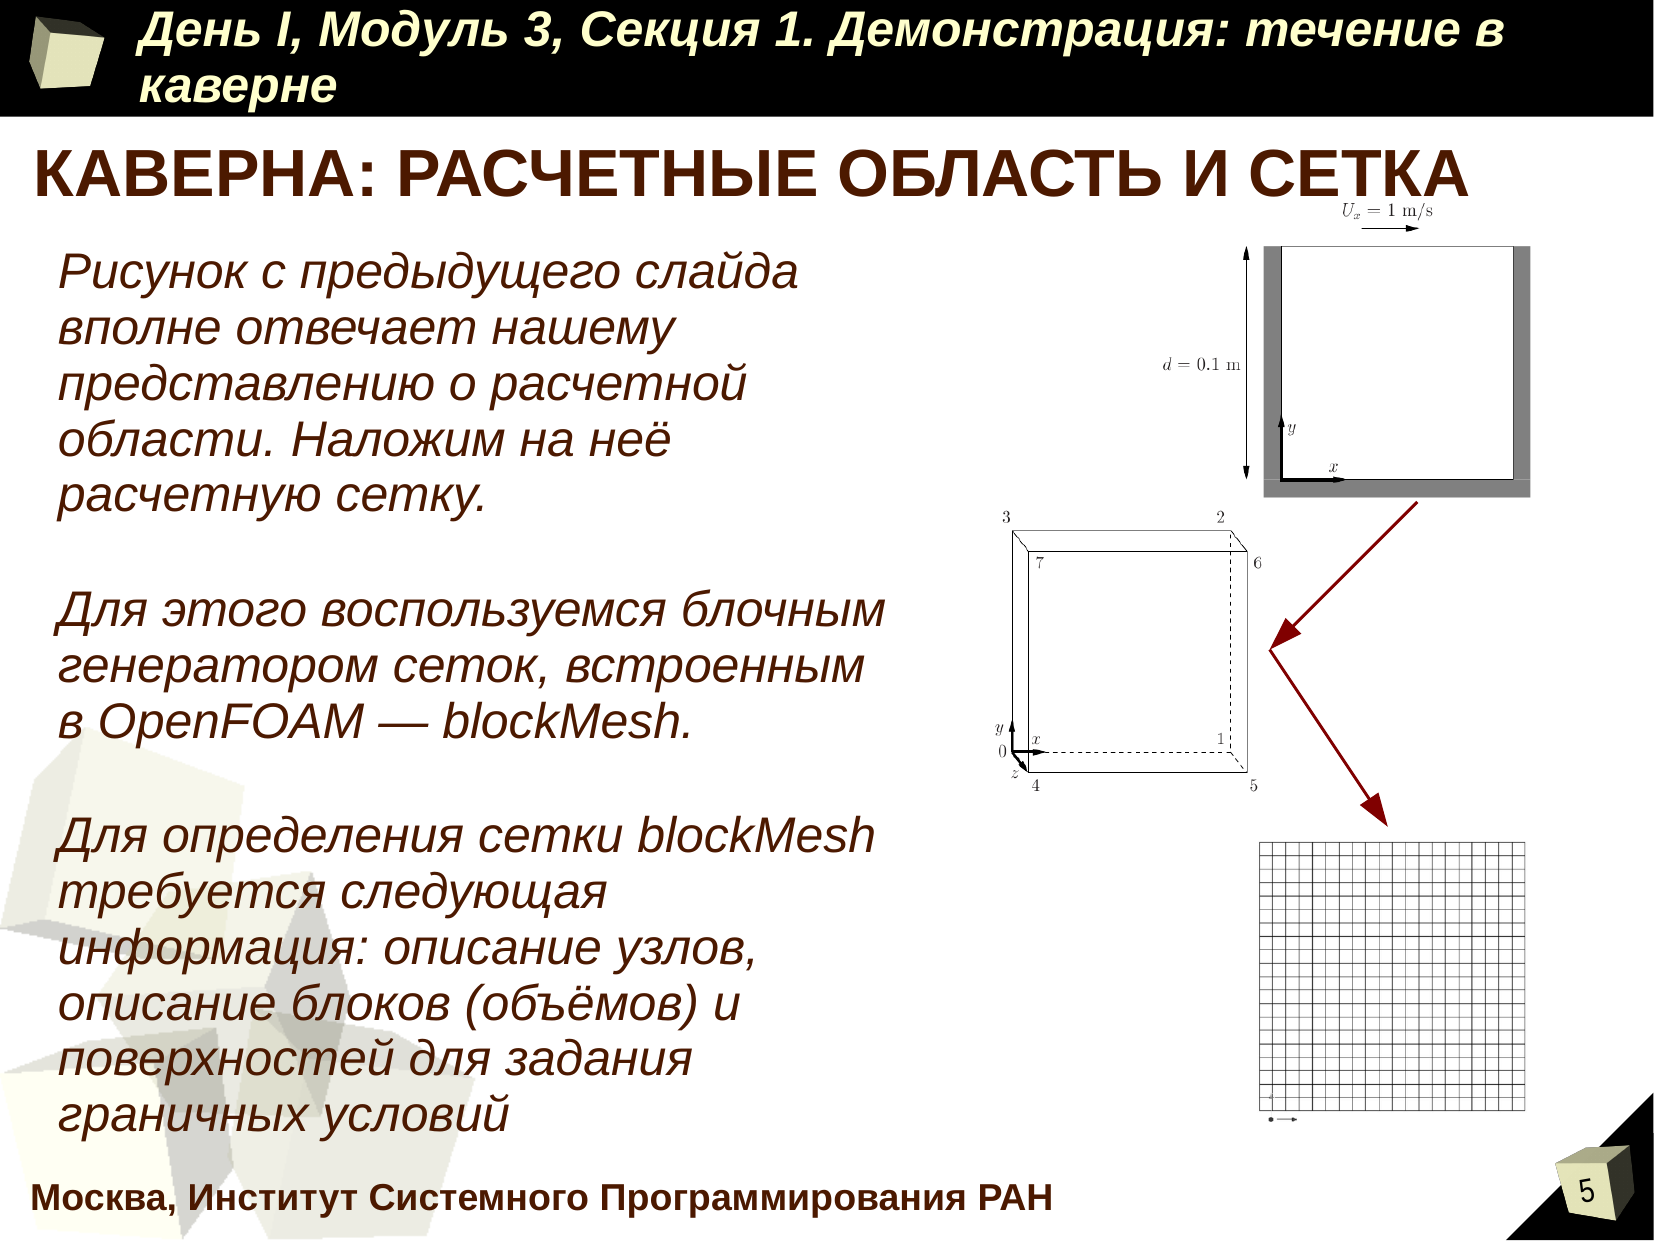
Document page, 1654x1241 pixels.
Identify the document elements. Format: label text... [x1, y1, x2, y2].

picture [464, 1193, 472, 1198]
picture [0, 726, 477, 1241]
picture [974, 203, 1536, 801]
text_box Рисунок с предыдущего слайда вполне отвечает нашему представлению о расчетной области. Наложим на неё расчетную сетку. Для этого воспользуемся блочным генератором сеток, встроенным в OpenFOAM — blockMesh. Для определения сетки blockMesh требуется следующая информация: описание узлов, описание блоков (объёмов) и поверхностей для задания граничных условий [43, 236, 916, 1150]
picture [1249, 826, 1536, 1123]
picture [1272, 645, 1280, 660]
text_box КАВЕРНА: РАСЧЕТНЫЕ ОБЛАСТЬ И СЕТКА [18, 128, 1619, 219]
